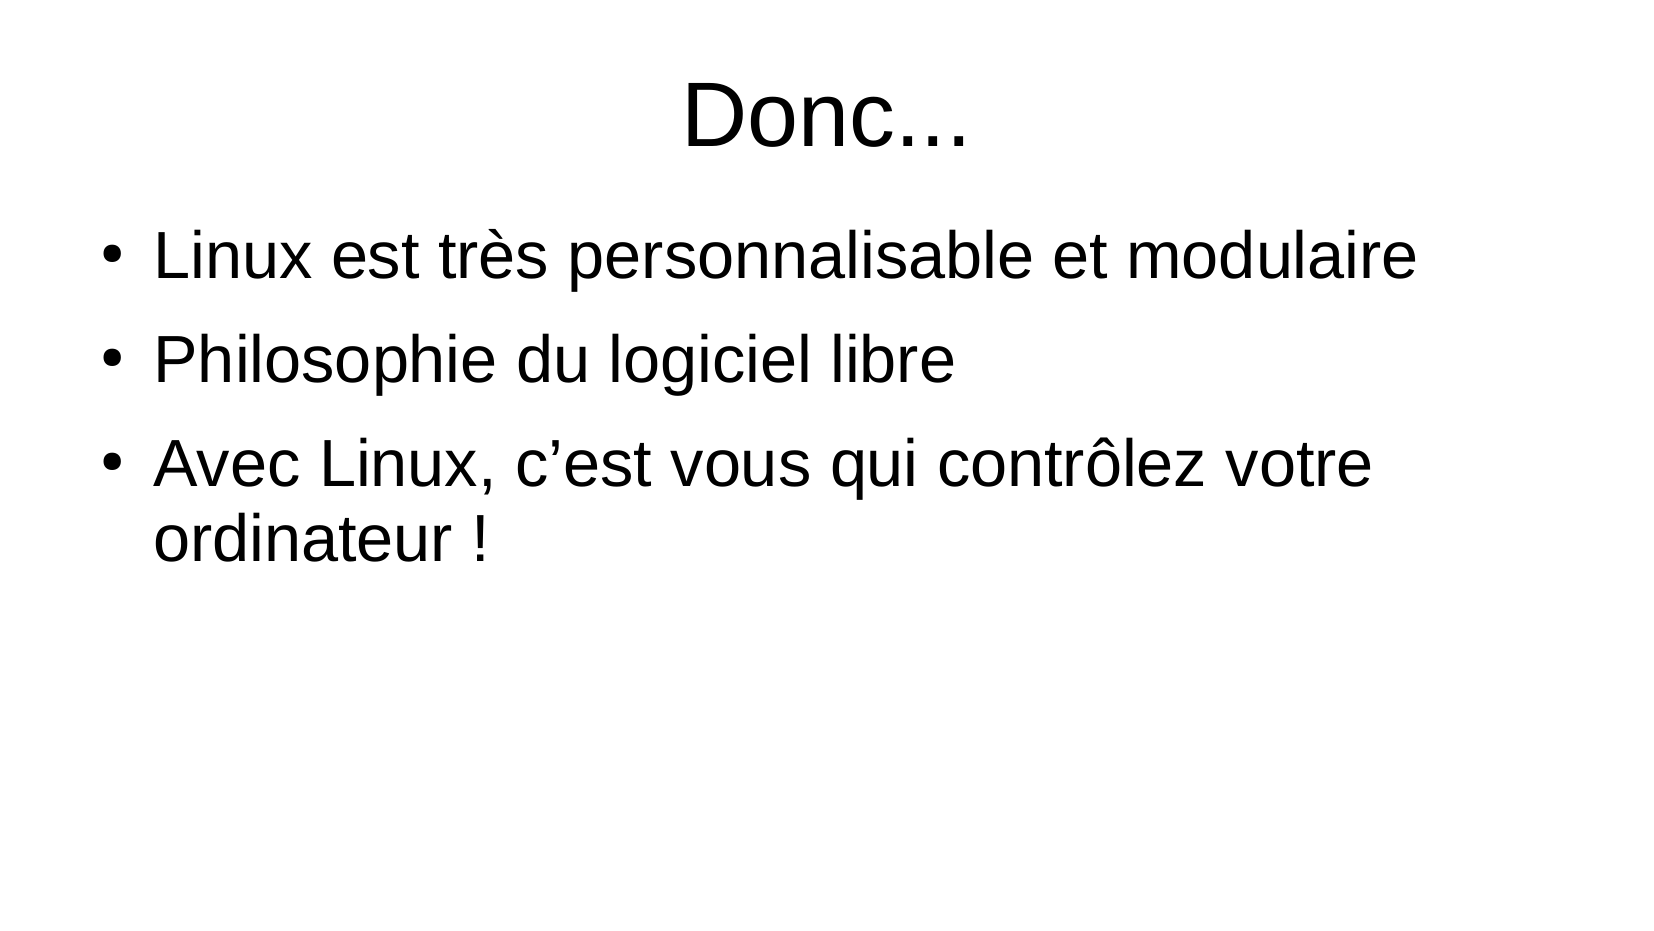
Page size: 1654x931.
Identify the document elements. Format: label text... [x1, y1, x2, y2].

list Linux est très personnalisable et modulaire Philosophie du logiciel libre Avec Linux, c’est vous qui contrôlez votre ordinateur ! [82, 217, 1571, 758]
title Donc... [82, 37, 1571, 193]
